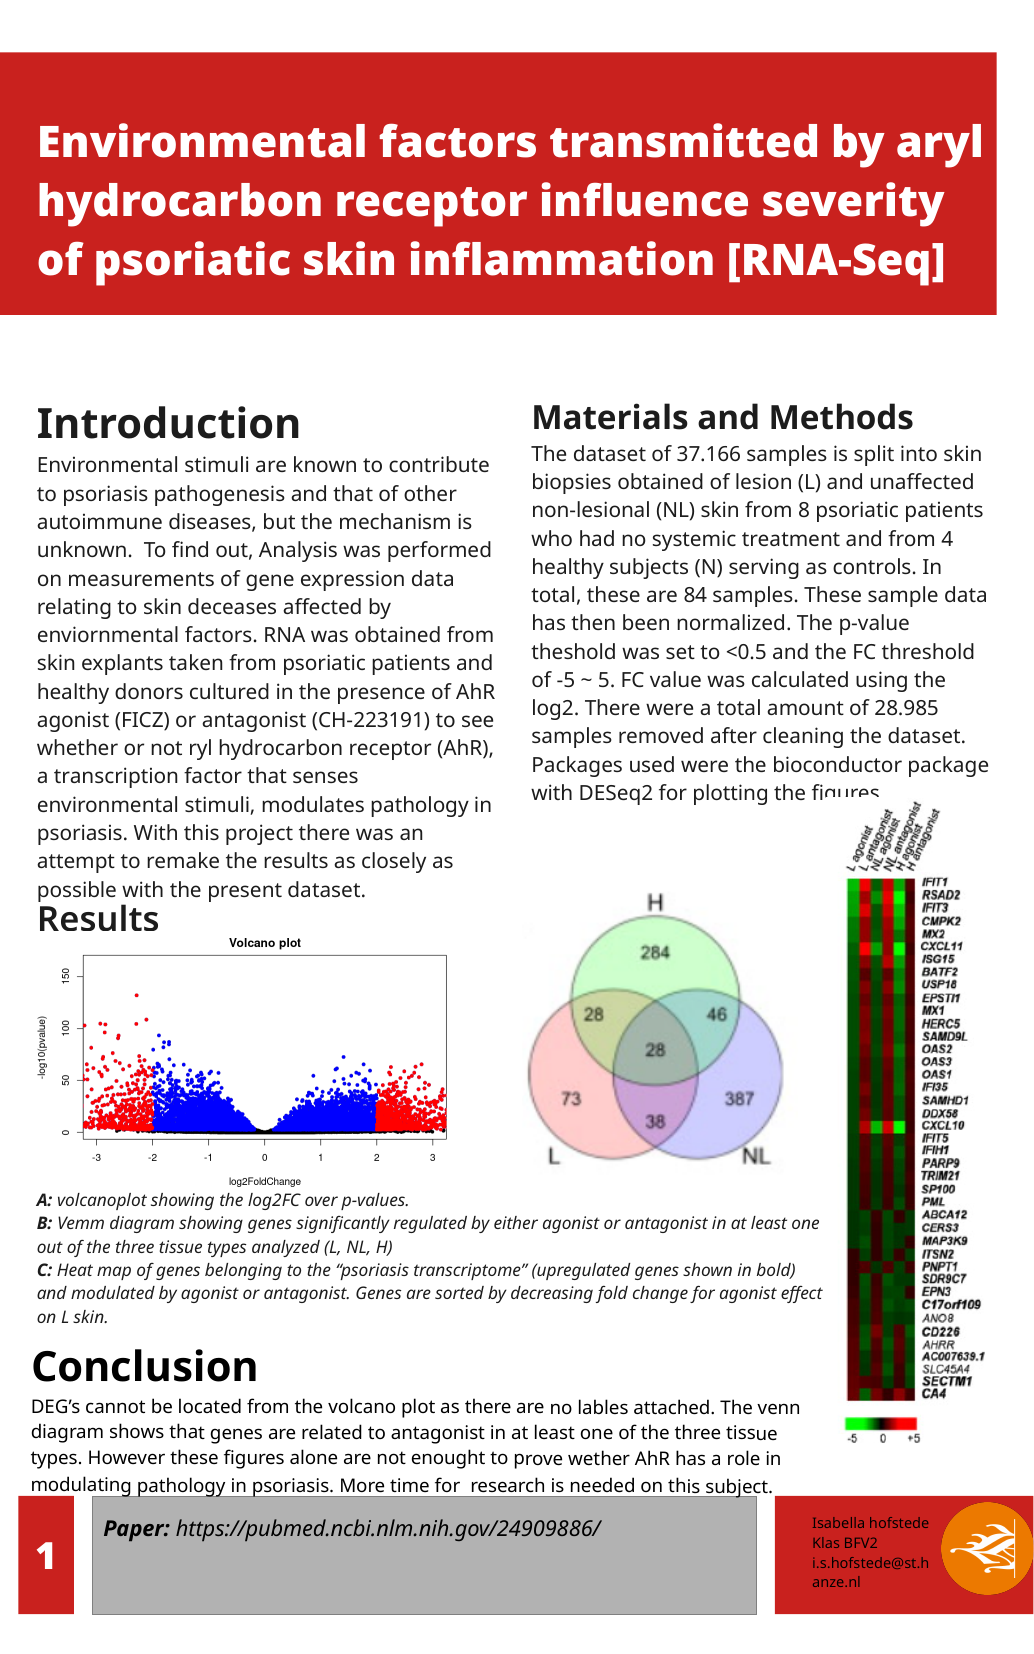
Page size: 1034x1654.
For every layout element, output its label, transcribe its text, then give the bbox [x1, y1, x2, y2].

list Results A: volcanoplot showing the log2FC over p-values. B: Vemm diagram showing genes significantly regulated by either agonist or antagonist in at least one out of the three tissue types analyzed (L, NL, H) C: Heat map of genes belonging to the “psoriasis transcriptome” (upregulated genes shown in bold) and modulated by agonist or antagonist. Genes are sorted by decreasing fold change for agonist effect on L skin. [36, 894, 826, 1329]
picture [522, 884, 798, 1182]
picture [941, 1502, 1034, 1595]
text_box Conclusion DEG’s cannot be located from the volcano plot as there are no lables attached. The venn diagram shows that genes are related to antagonist in at least one of the three tissue types. However these figures alone are not enought to prove wether AhR has a role in modulating pathology in psoriasis. More time for research is needed on this subject. [15, 1328, 827, 1555]
picture [826, 797, 991, 1447]
list Materials and Methods The dataset of 37.166 samples is split into skin biopsies obtained of lesion (L) and unaffected non-lesional (NL) skin from 8 psoriatic patients who had no systemic treatment and from 4 healthy subjects (N) serving as controls. In total, these are 84 samples. These sample data has then been normalized. The p-value theshold was set to <0.5 and the FC threshold of -5 ~ 5. FC value was calculated using the log2. There were a total amount of 28.985 samples removed after cleaning the dataset. Packages used were the bioconductor package with DESeq2 for plotting the figures. [531, 393, 991, 894]
picture [29, 931, 473, 1191]
list Introduction Environmental stimuli are known to contribute to psoriasis pathogenesis and that of other autoimmune diseases, but the mechanism is unknown. To find out, Analysis was performed on measurements of gene expression data relating to skin deceases affected by enviornmental factors. RNA was obtained from skin explants taken from psoriatic patients and healthy donors cultured in the presence of AhR agonist (FICZ) or antagonist (CH-223191) to see whether or not ryl hydrocarbon receptor (AhR), a transcription factor that senses environmental stimuli, modulates pathology in psoriasis. With this project there was an attempt to remake the results as closely as possible with the present dataset. [36, 393, 497, 894]
text_box Isabella hofstede Klas BFV2 i.s.hofstede@st.hanze.nl [797, 1505, 945, 1606]
title Environmental factors transmitted by aryl hydrocarbon receptor influence severity of psoriatic skin inflammation [RNA-Seq] [36, 78, 997, 289]
text_box Paper: https://pubmed.ncbi.nlm.nih.gov/24909886/ [88, 1505, 739, 1547]
